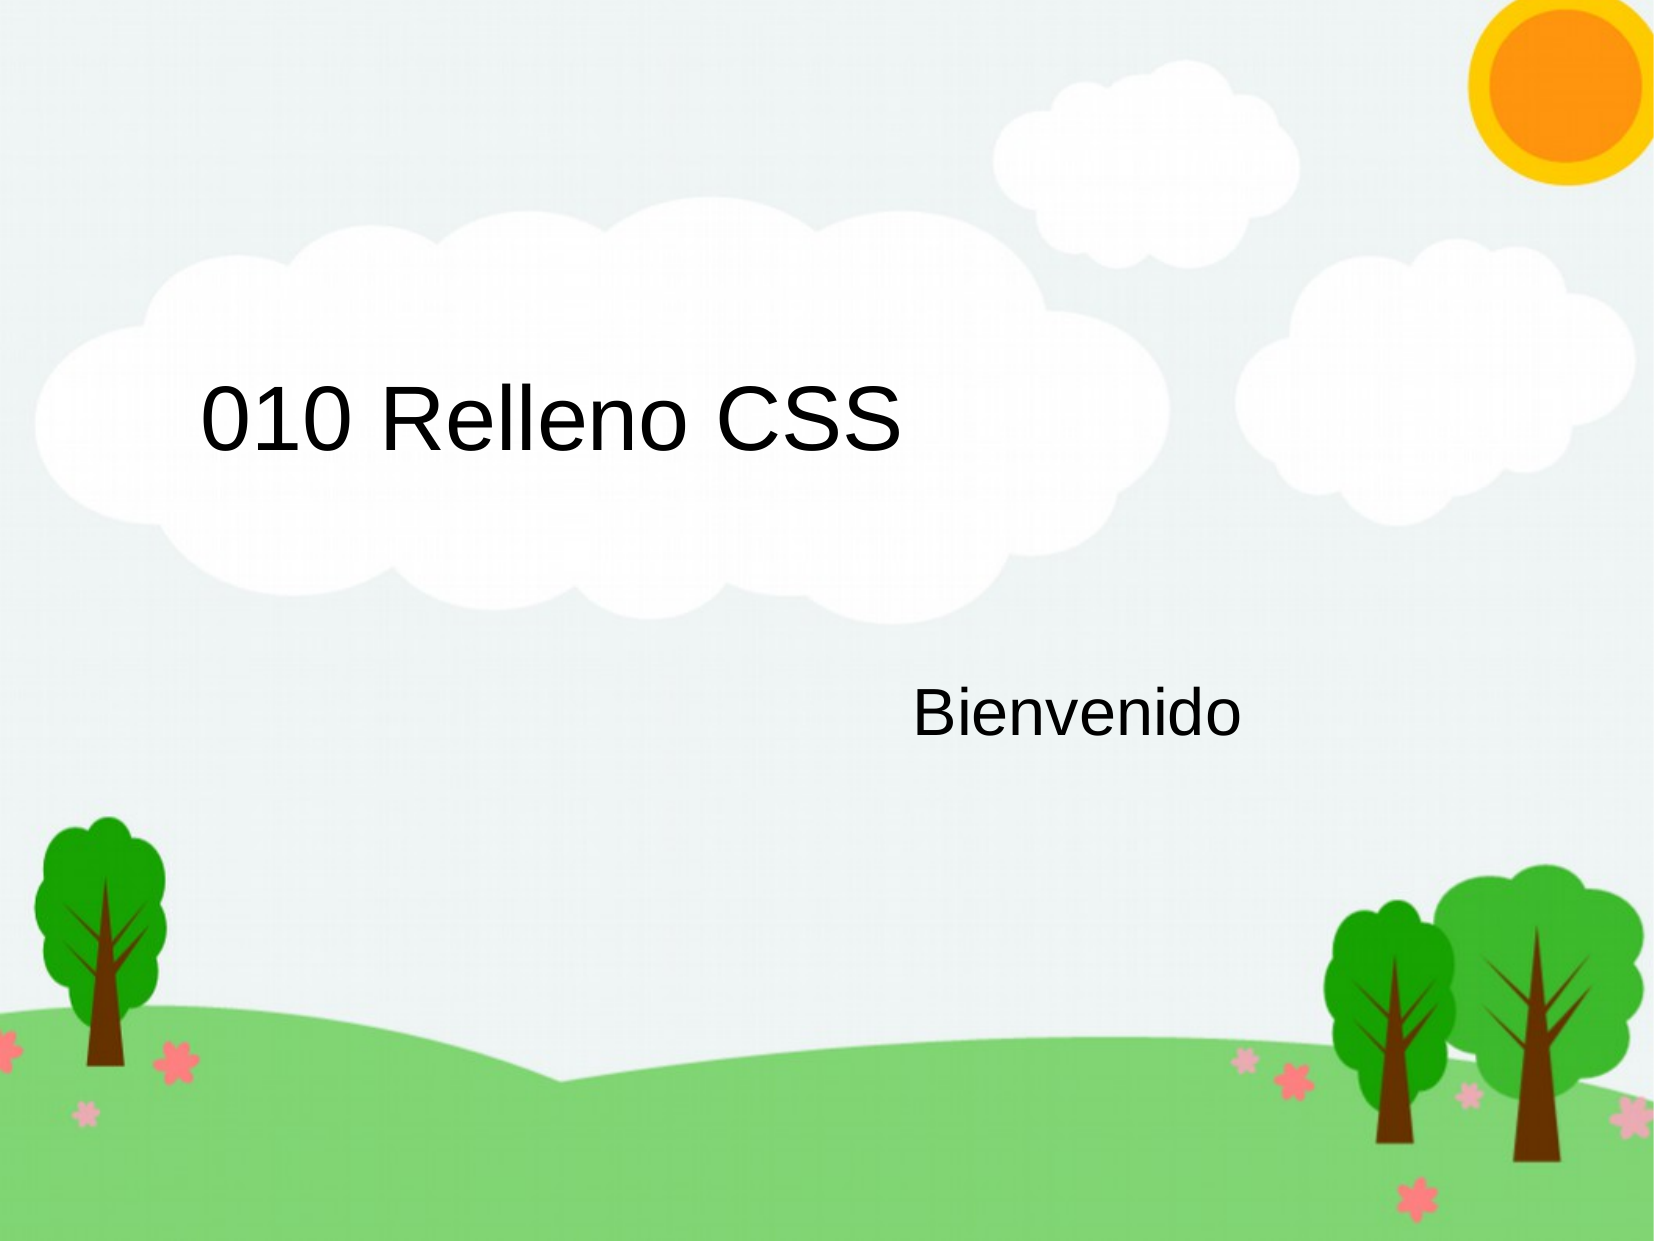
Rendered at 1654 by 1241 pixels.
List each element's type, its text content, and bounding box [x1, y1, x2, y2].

picture [0, 0, 1654, 1241]
subtitle Bienvenido [661, 632, 1512, 792]
title 010 Relleno CSS [200, 271, 1063, 565]
